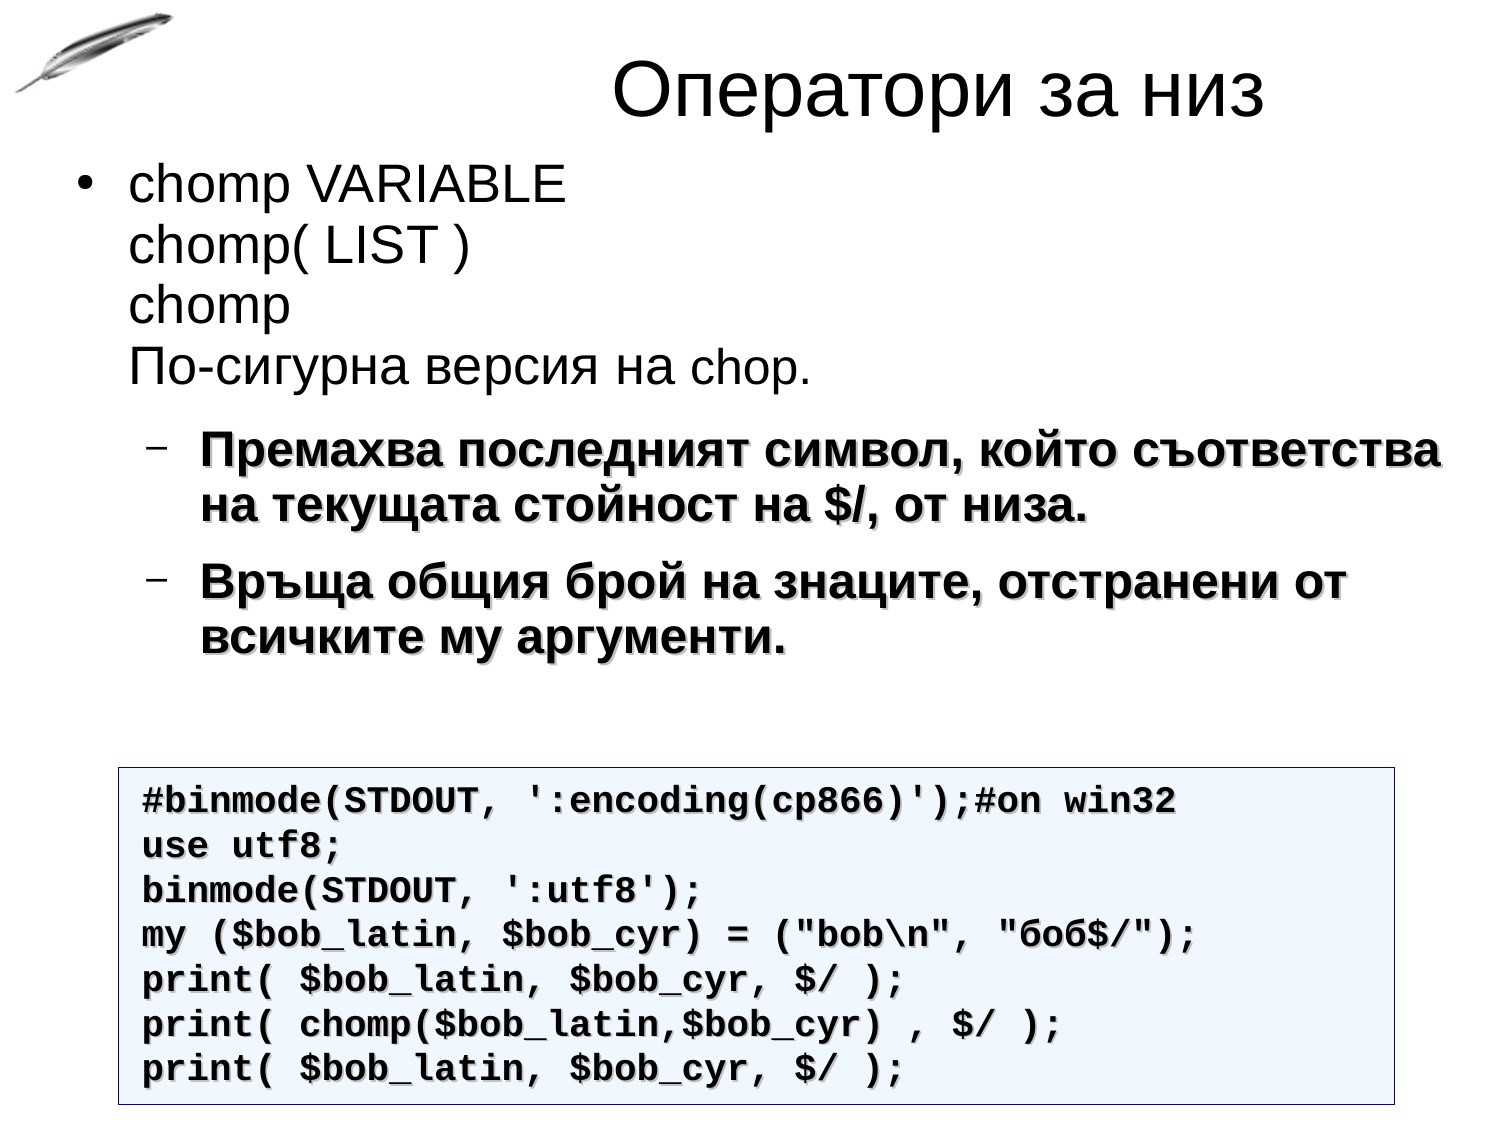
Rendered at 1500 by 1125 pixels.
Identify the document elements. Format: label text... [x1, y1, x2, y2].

text_box #binmode(STDOUT, ':encoding(cp866)');#on win32 use utf8; binmode(STDOUT, ':utf8'); my ($bob_latin, $bob_cyr) = ("bob\n", "боб$/"); print( $bob_latin, $bob_cyr, $/ ); print( chomp($bob_latin,$bob_cyr) , $/ ); print( $bob_latin, $bob_cyr, $/ ); [118, 767, 1394, 1104]
picture [11, 11, 179, 95]
list chomp VARIABLE chomp( LIST ) chomp По-сигурна версия на chop. Премахва последният символ, който съответства на текущата стойност на $/, от низа. Връща общия брой на знаците, отстранени от всичките му аргументи. [57, 153, 1452, 1125]
title Оператори за низ [419, 0, 1459, 179]
